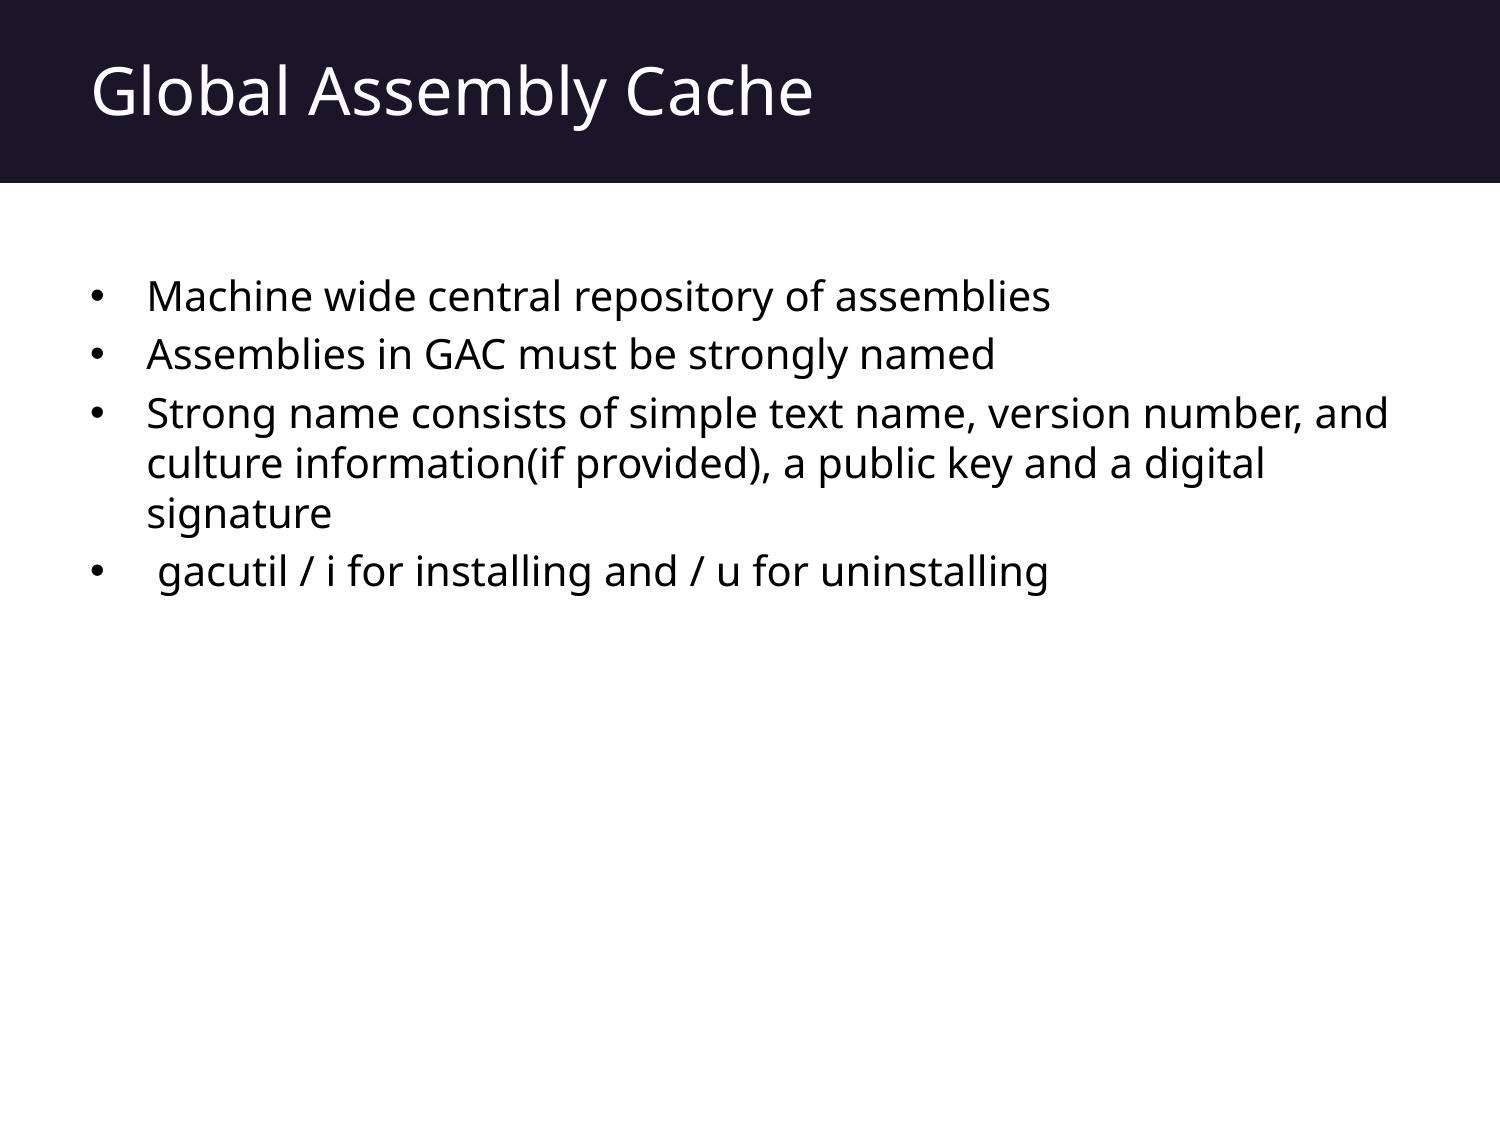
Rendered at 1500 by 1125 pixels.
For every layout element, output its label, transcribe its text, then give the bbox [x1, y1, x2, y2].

list Machine wide central repository of assemblies Assemblies in GAC must be strongly named Strong name consists of simple text name, version number, and culture information(if provided), a public key and a digital signature gacutil / i for installing and / u for uninstalling [75, 262, 1425, 1005]
title Global Assembly Cache [75, 0, 1425, 183]
